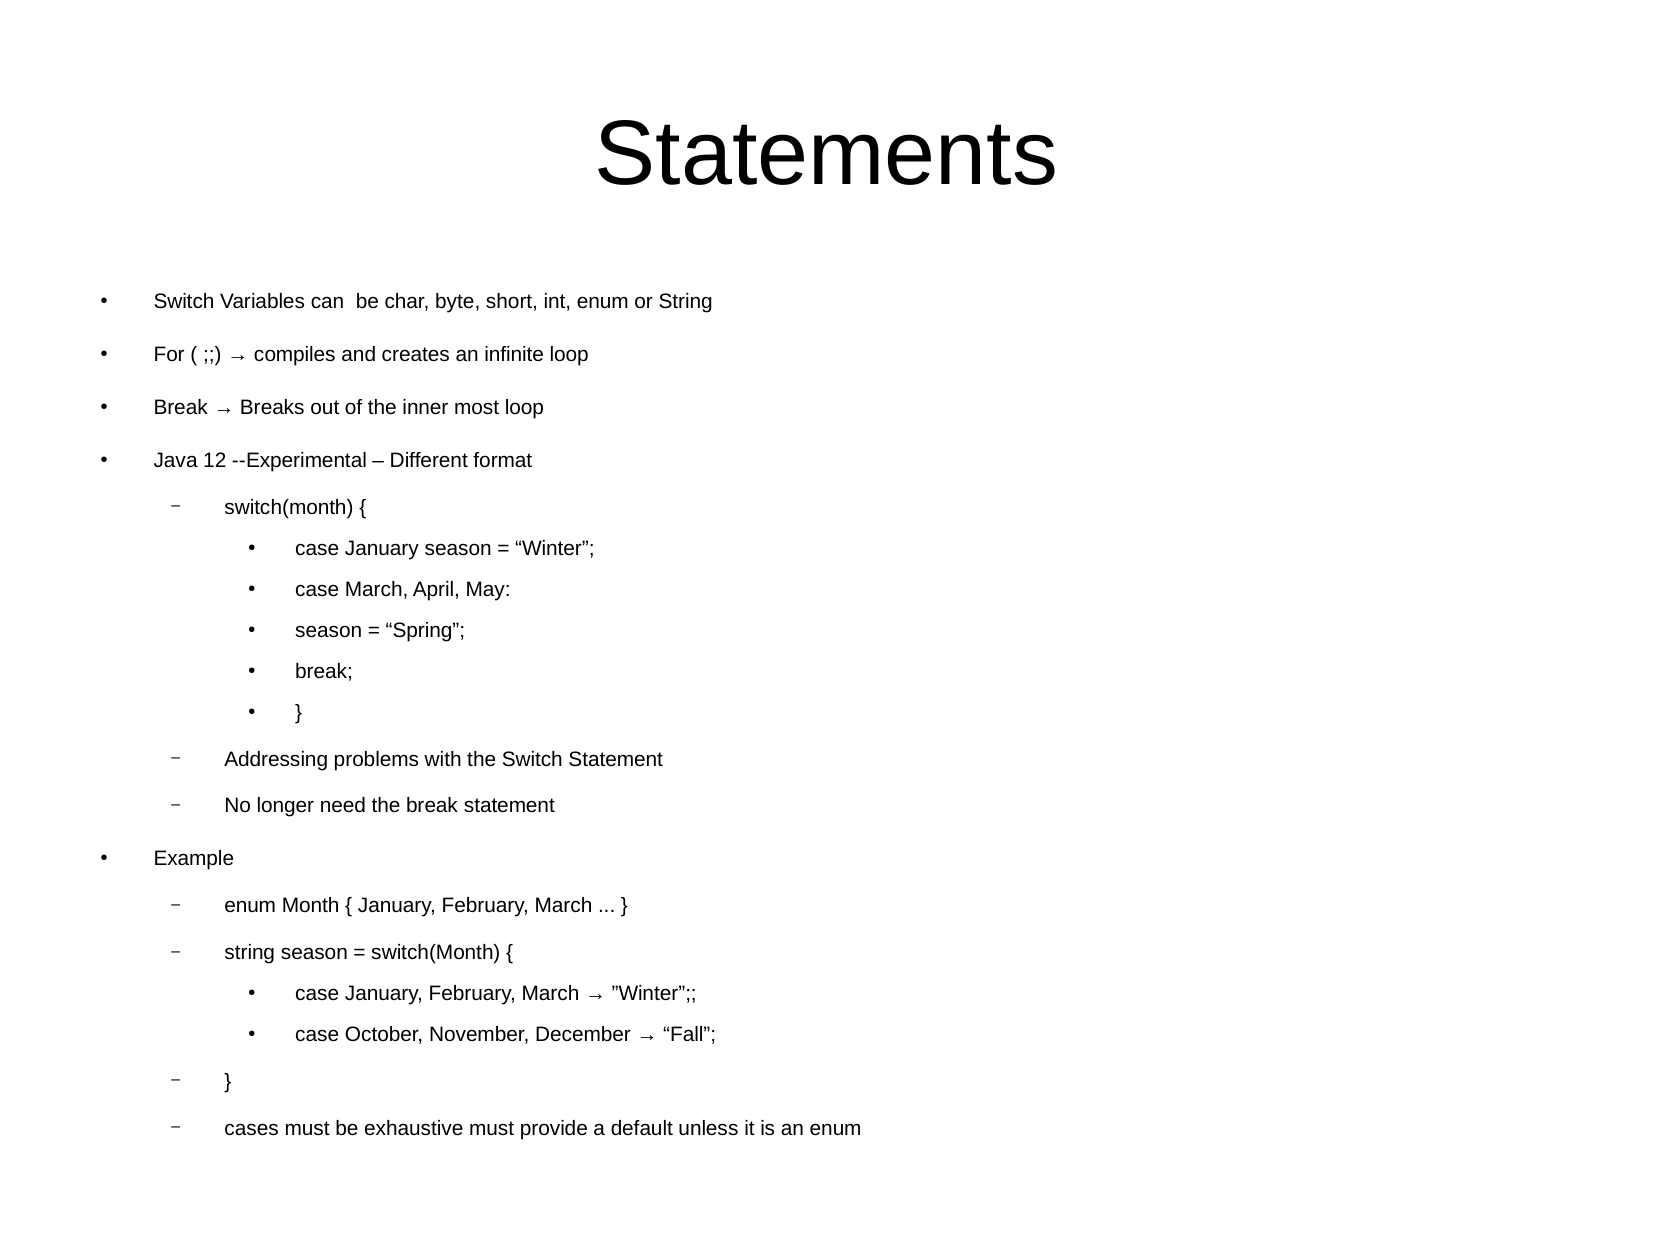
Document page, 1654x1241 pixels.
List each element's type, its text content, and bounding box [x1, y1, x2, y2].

list Switch Variables can be char, byte, short, int, enum or String For ( ;;) → compiles and creates an infinite loop Break → Breaks out of the inner most loop Java 12 --Experimental – Different format switch(month) { case January season = “Winter”; case March, April, May: season = “Spring”; break; } Addressing problems with the Switch Statement No longer need the break statement Example enum Month { January, February, March ... } string season = switch(Month) { case January, February, March → ”Winter”;; case October, November, December → “Fall”; } cases must be exhaustive must provide a default unless it is an enum [82, 290, 1571, 1231]
title Statements [82, 49, 1571, 257]
